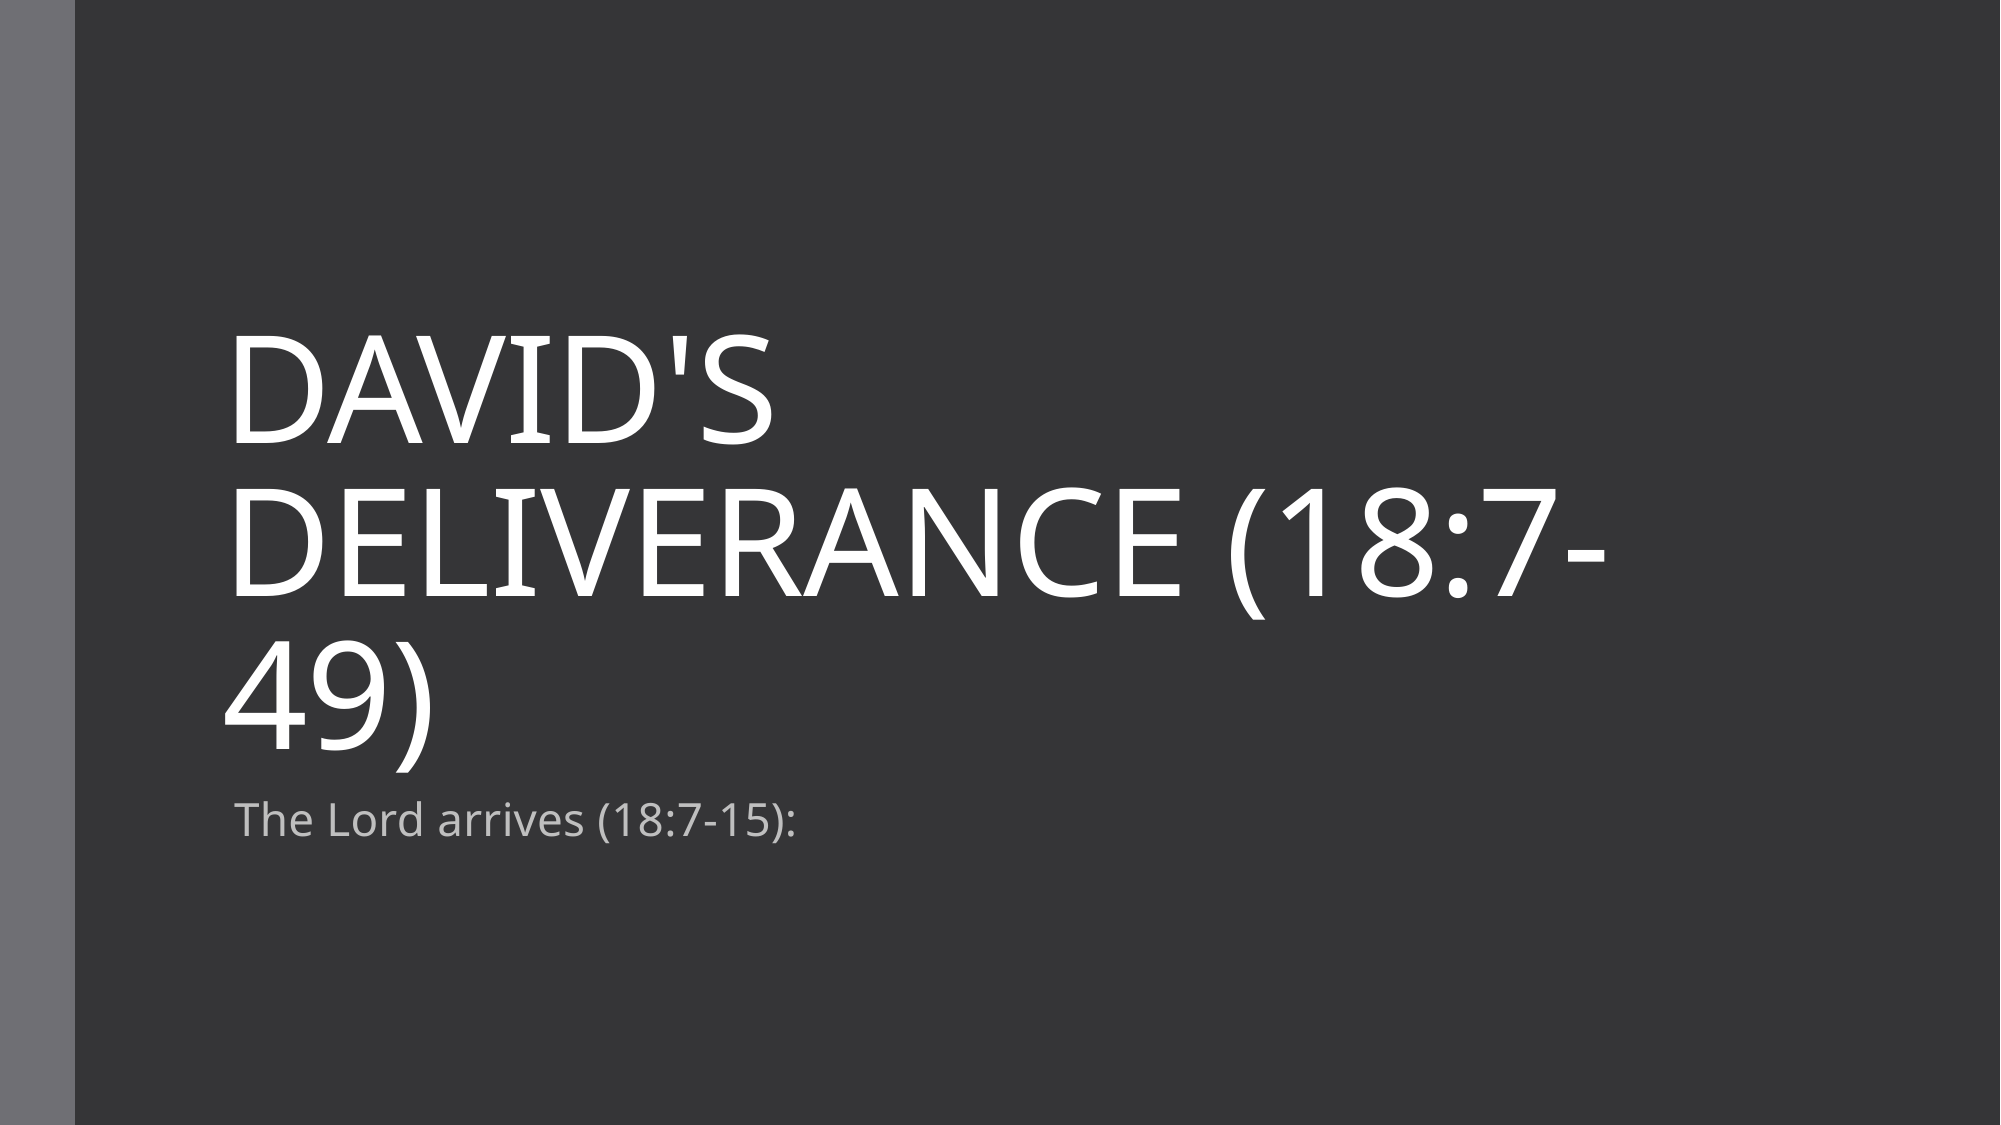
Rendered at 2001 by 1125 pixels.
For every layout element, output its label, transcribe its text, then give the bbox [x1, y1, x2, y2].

subtitle The Lord arrives (18:7-15): [206, 787, 1752, 1066]
title DAVID'S DELIVERANCE (18:7-49) [206, 124, 1752, 787]
